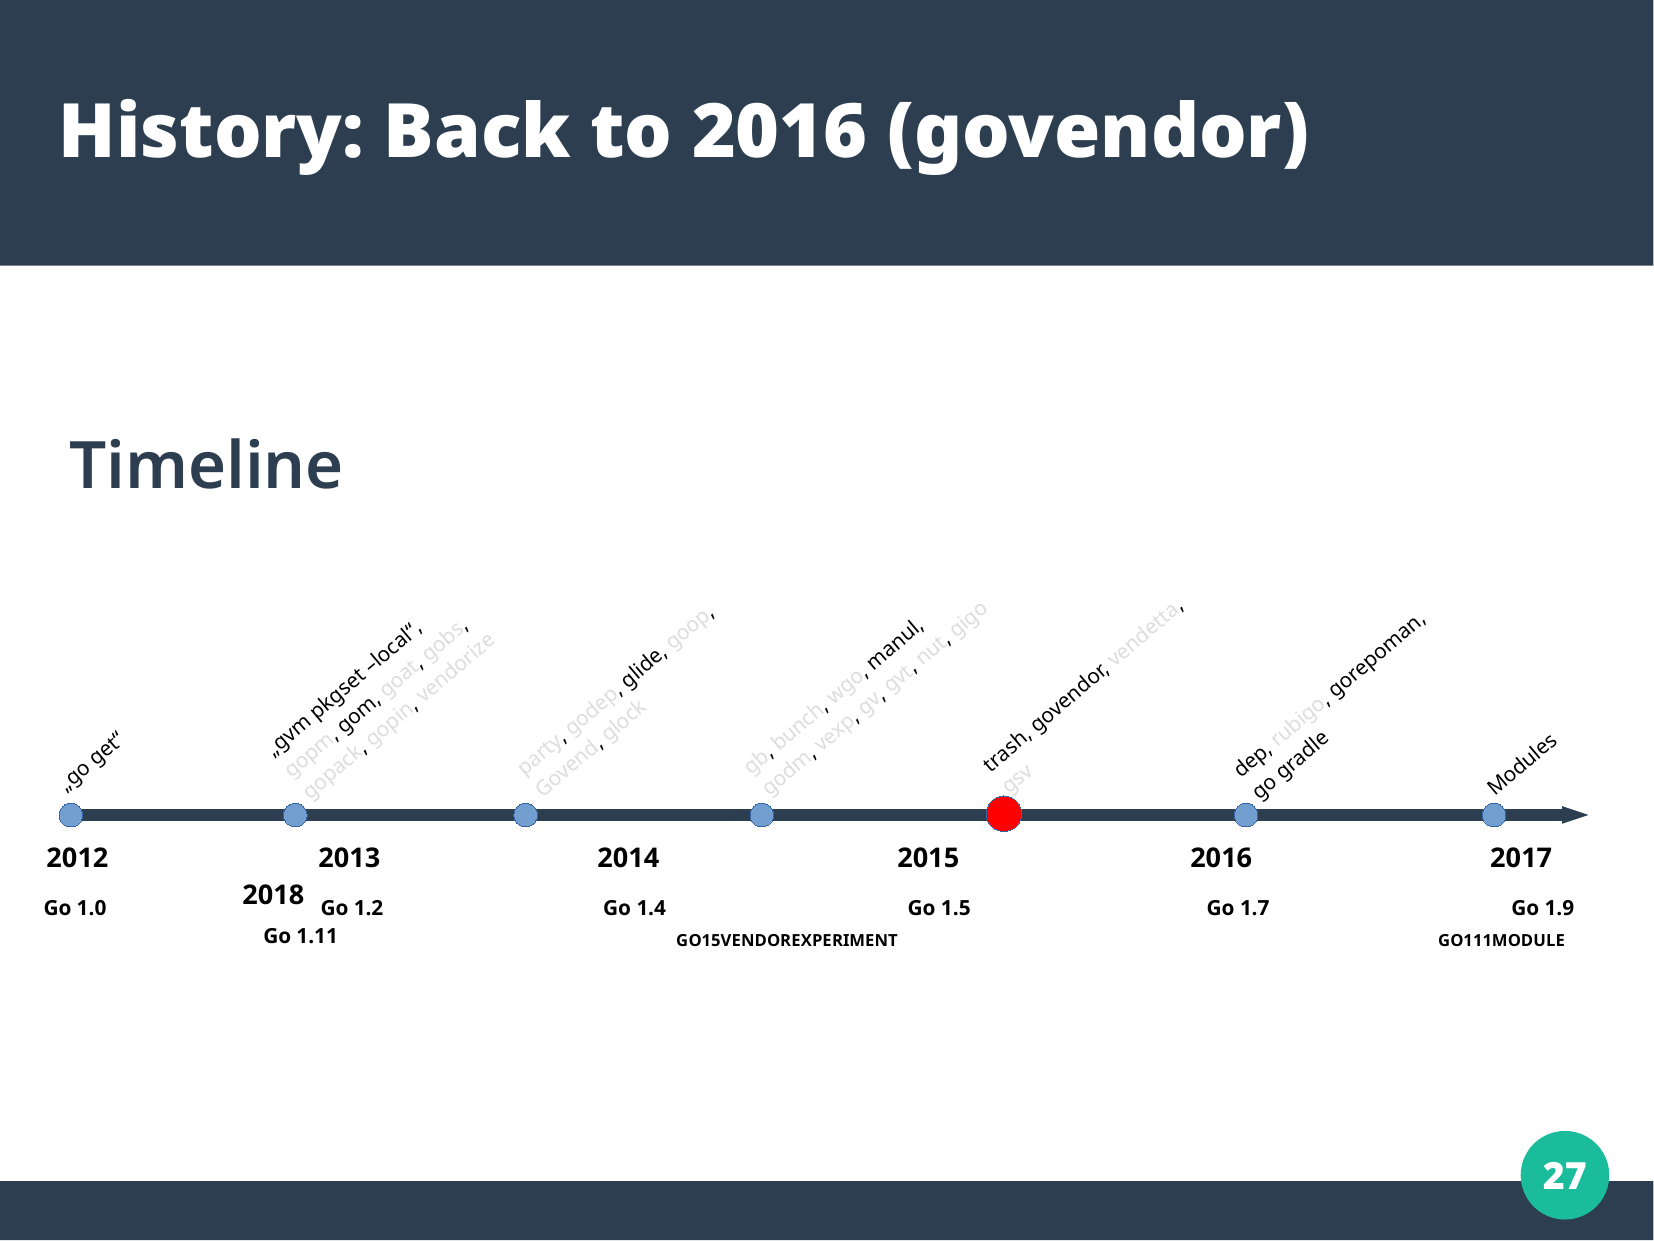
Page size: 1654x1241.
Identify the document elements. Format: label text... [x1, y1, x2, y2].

text_box [986, 795, 1022, 832]
text_box [513, 803, 538, 827]
text_box „go get“ [35, 714, 139, 811]
text_box [1234, 804, 1258, 827]
text_box 2012 2013 2014 2015 2016 2017 2018 [17, 831, 1595, 880]
text_box GO15VENDOREXPERIMENT [661, 921, 889, 958]
text_box Go 1.0 Go 1.2 Go 1.4 Go 1.5 Go 1.7 Go 1.9 Go 1.11 [17, 885, 1595, 935]
title History: Back to 2016 (govendor) [59, 49, 1595, 207]
text_box dep, rubigo, gorepoman, go gradle [1210, 608, 1441, 818]
text_box „gvm pkgset –local“, gopm, gom, goat, gobs, gopack, gopin, vendorize [242, 585, 491, 816]
list Timeline [0, 301, 615, 508]
text_box [1482, 806, 1506, 827]
text_box [59, 803, 83, 827]
text_box [750, 805, 774, 827]
text_box [283, 803, 308, 827]
text_box party, godep, glide, goop, Govend, glock [494, 598, 732, 815]
text_box trash, govendor, vendetta, gsv [960, 594, 1199, 800]
text_box GO111MODULE [1423, 921, 1566, 958]
text_box gb, bunch, wgo, manul, godm, vexp, gv, gvt, nut, gigo [720, 579, 980, 814]
text_box Modules [1464, 672, 1622, 815]
